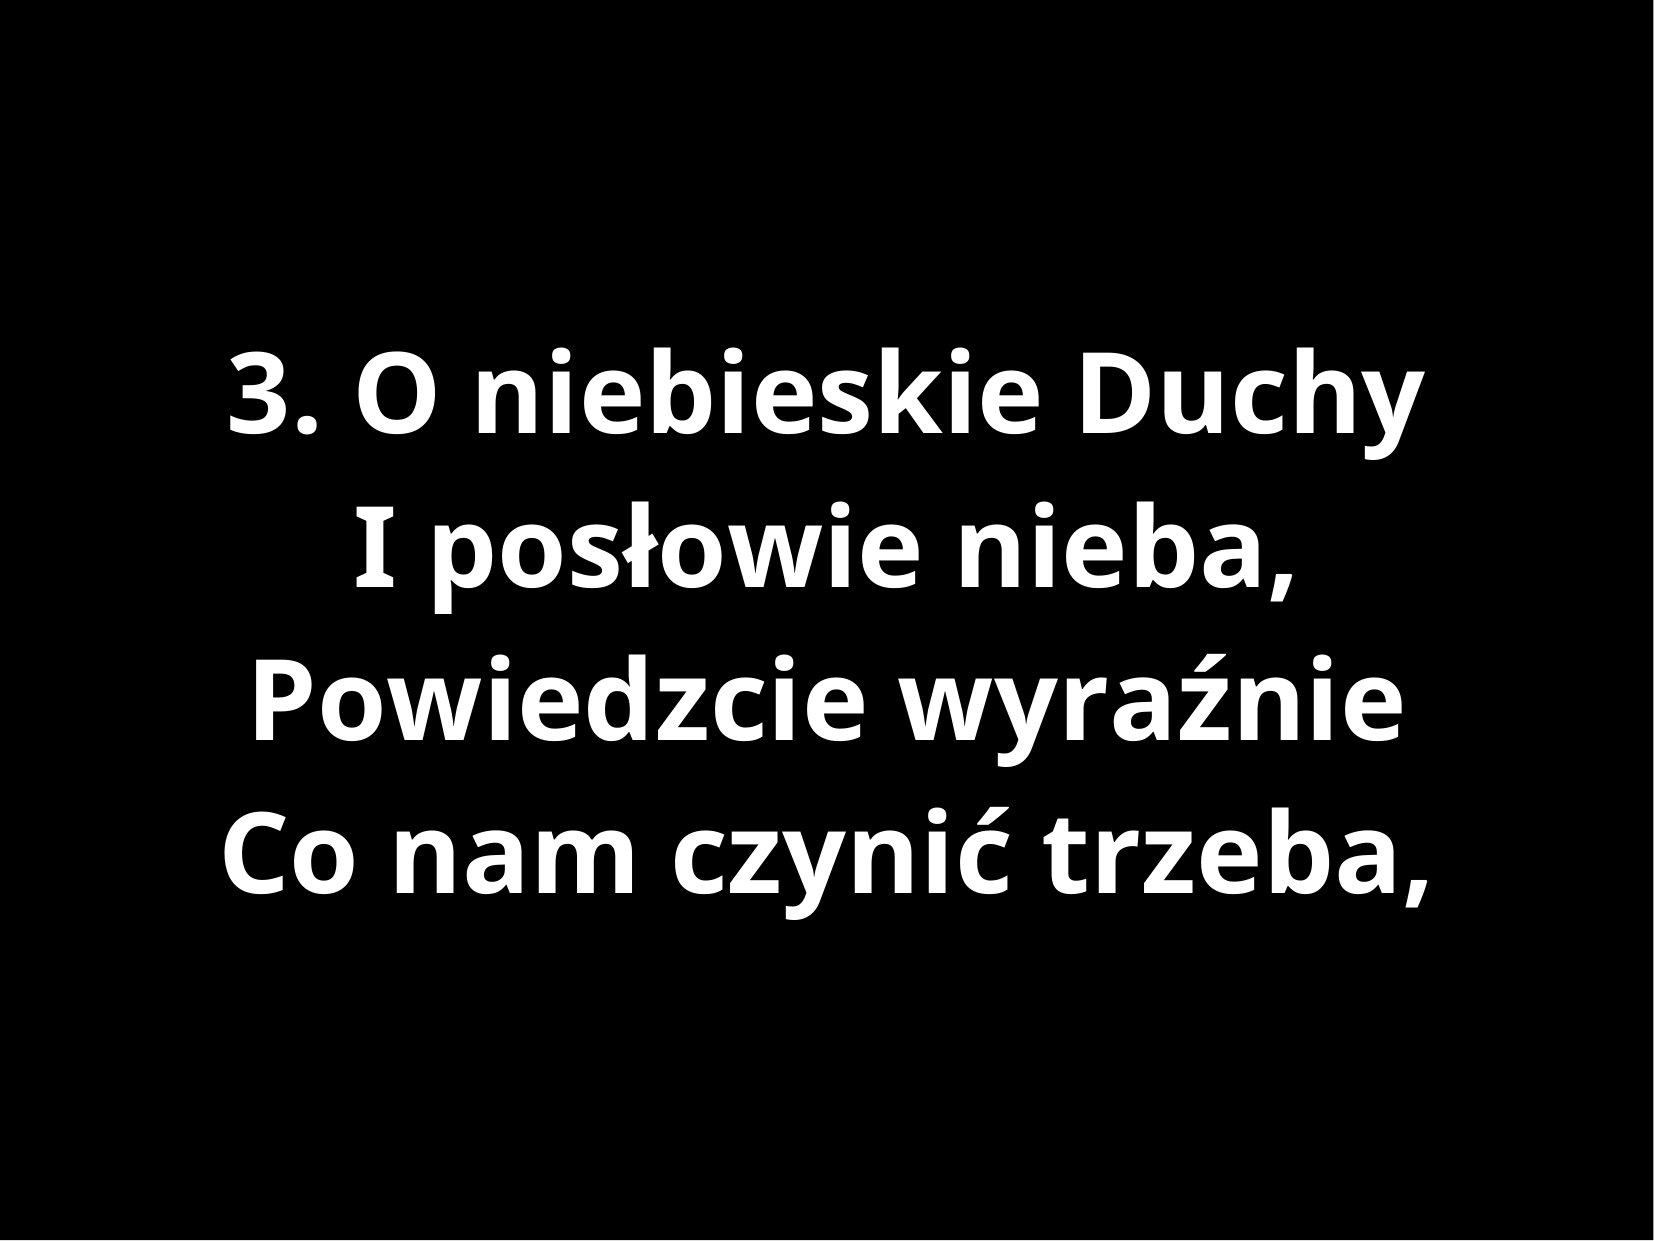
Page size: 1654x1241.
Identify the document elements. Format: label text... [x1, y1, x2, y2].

title 3. O niebieskie Duchy I posłowie nieba, Powiedzcie wyraźnie Co nam czynić trzeba, [0, 0, 1654, 1241]
